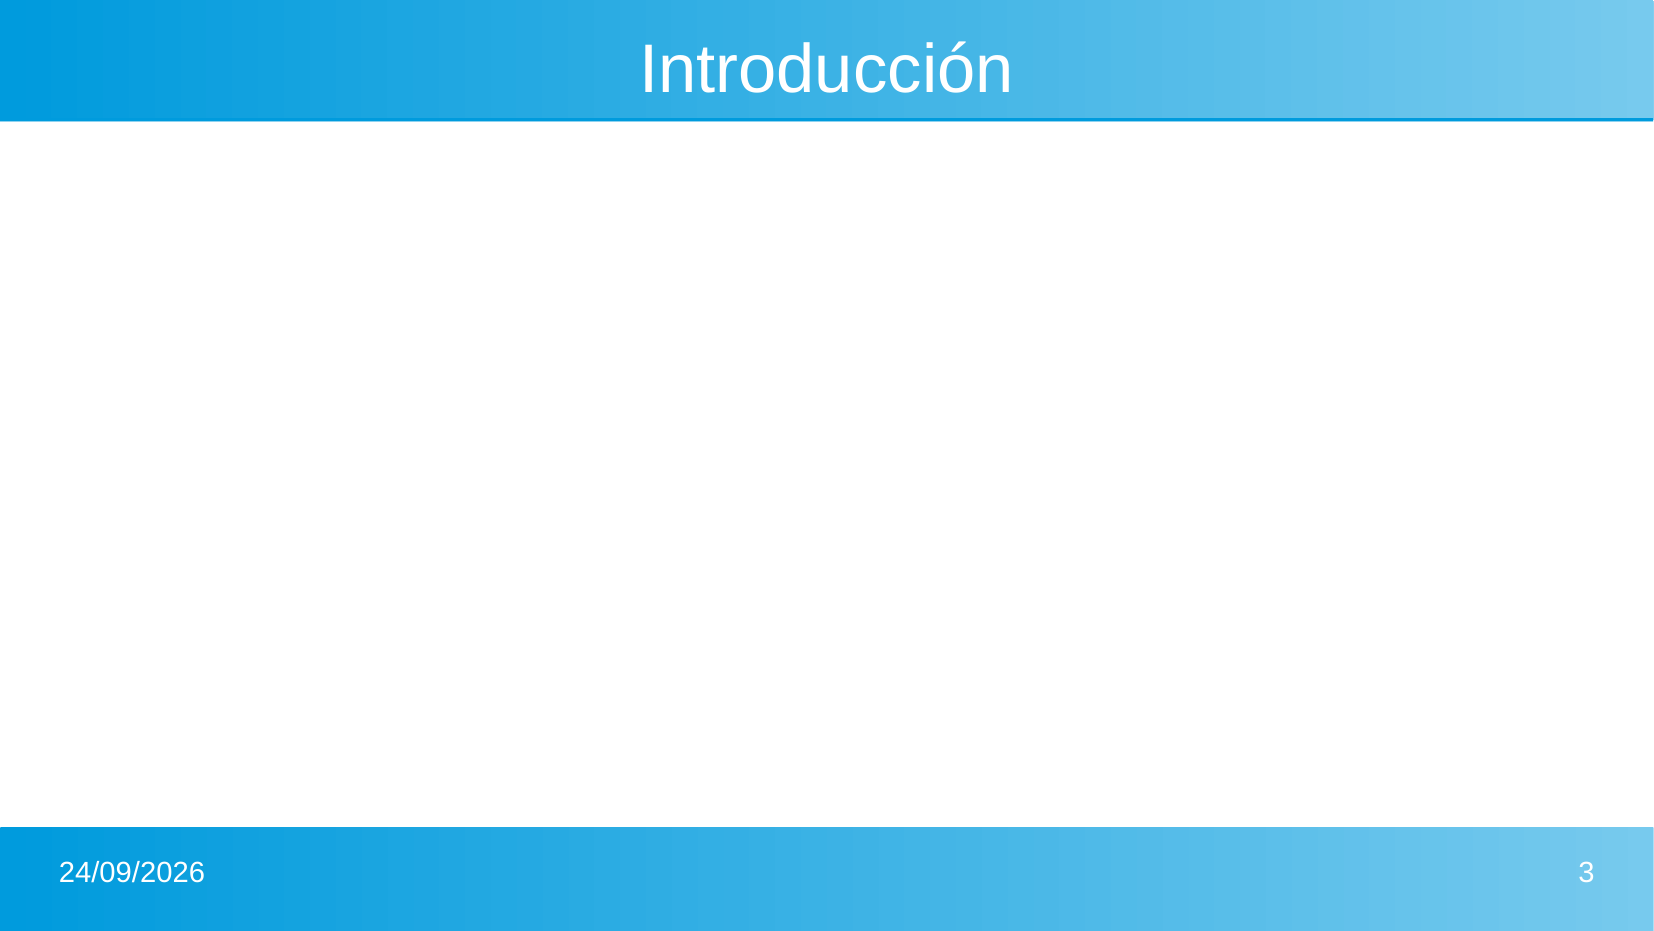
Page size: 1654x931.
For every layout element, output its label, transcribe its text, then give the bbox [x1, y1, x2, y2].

title Introducción [59, 29, 1595, 108]
